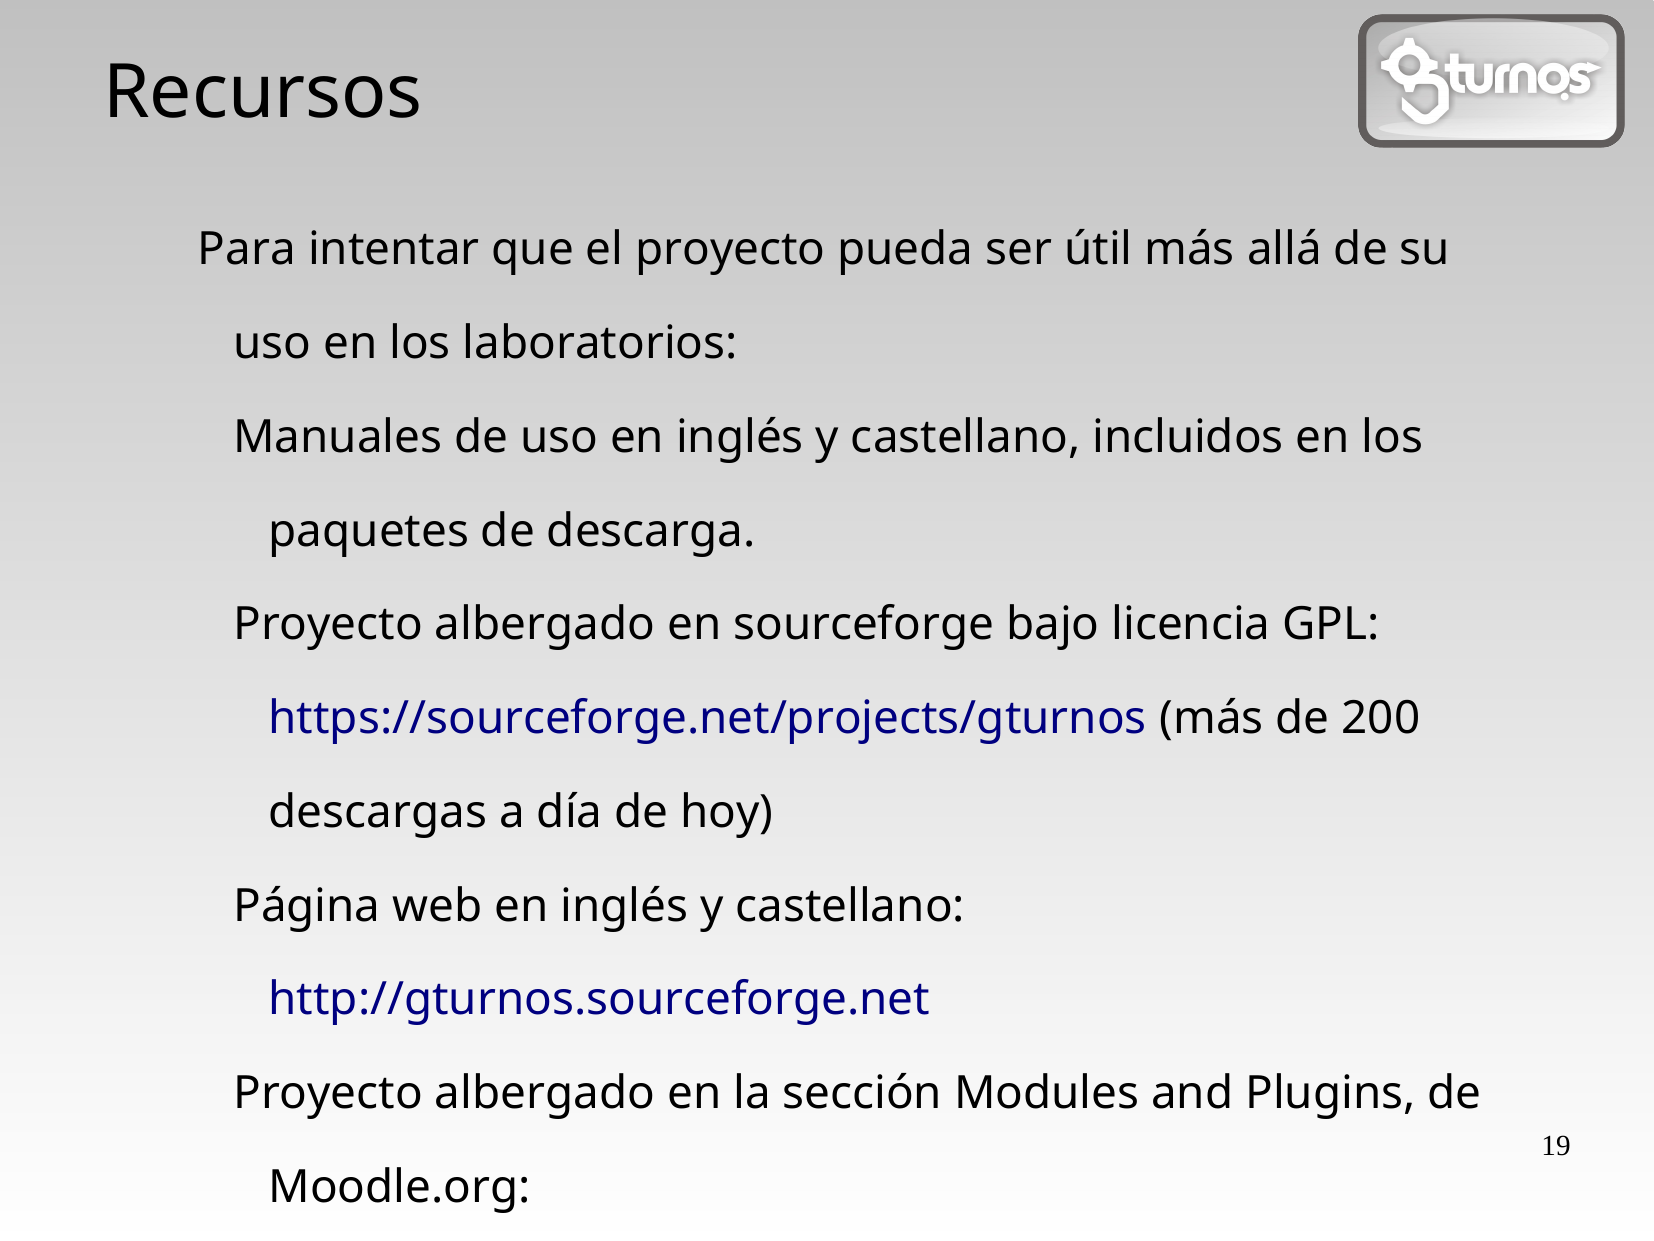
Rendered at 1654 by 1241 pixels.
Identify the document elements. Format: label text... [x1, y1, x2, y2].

text_box Recursos [88, 29, 412, 132]
text_box Para intentar que el proyecto pueda ser útil más allá de su uso en los laboratorios: Manuales de uso en inglés y castellano, incluidos en los paquetes de descarga. Proyecto albergado en sourceforge bajo licencia GPL: https://sourceforge.net/projects/gturnos (más de 200 descargas a día de hoy) Página web en inglés y castellano: http://gturnos.sourceforge.net Proyecto albergado en la sección Modules and Plugins, de Moodle.org: http://moodle.org/mod/data/view.php?d=13&rid=571 [147, 177, 1536, 1125]
picture [1358, 14, 1625, 148]
